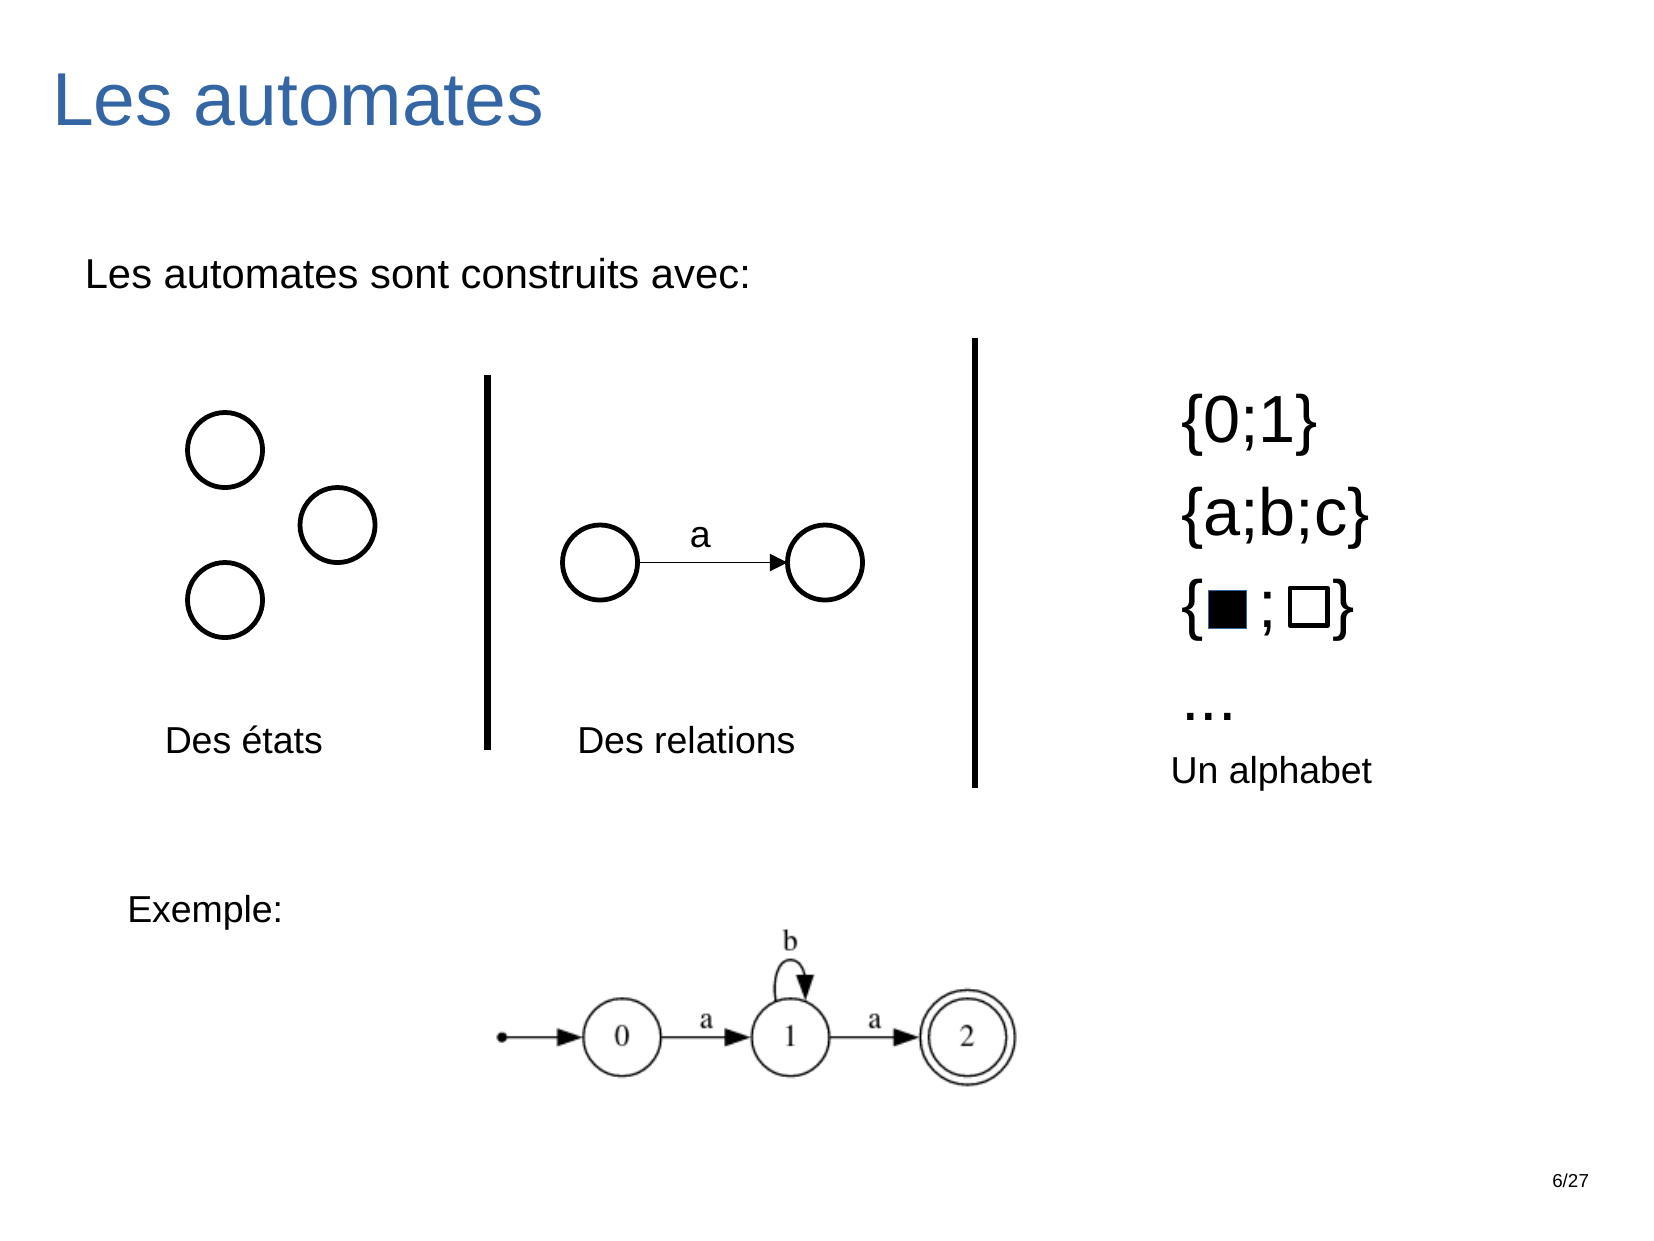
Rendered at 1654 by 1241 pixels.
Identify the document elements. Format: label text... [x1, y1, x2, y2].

text_box {0;1} {a;b;c} { ; } ... [1166, 375, 1463, 743]
text_box 6/27 [1537, 1162, 1614, 1199]
text_box Des relations [562, 712, 811, 770]
text_box Les automates sont construits avec: [70, 243, 766, 305]
text_box [1208, 590, 1247, 629]
text_box Exemple: [112, 880, 299, 938]
text_box Un alphabet [1155, 742, 1388, 799]
text_box Des états [150, 712, 338, 770]
text_box Les automates [37, 50, 1013, 151]
picture [421, 862, 1088, 1182]
text_box a [675, 505, 726, 563]
